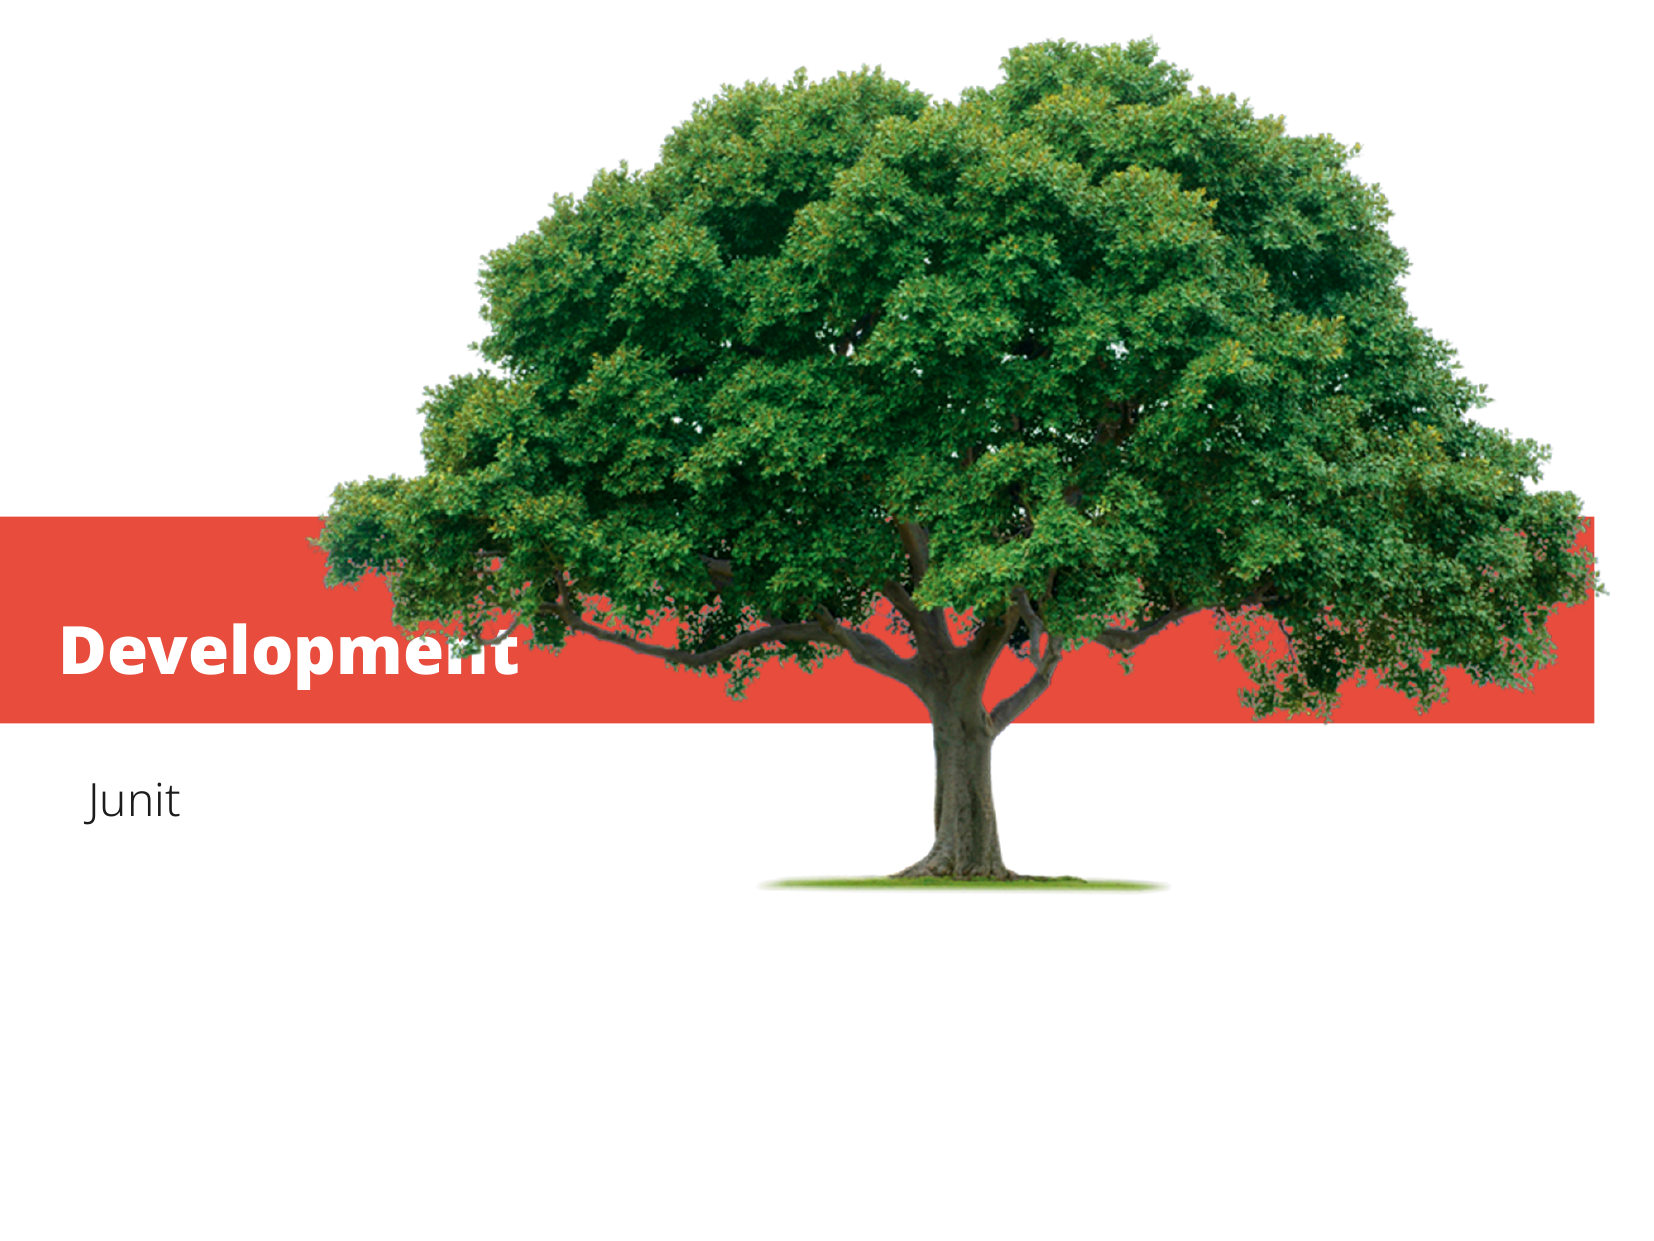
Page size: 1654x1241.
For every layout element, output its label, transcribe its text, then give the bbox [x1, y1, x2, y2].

picture [132, 0, 1654, 895]
subtitle Junit [88, 767, 1595, 1182]
title Development [59, 546, 132, 694]
